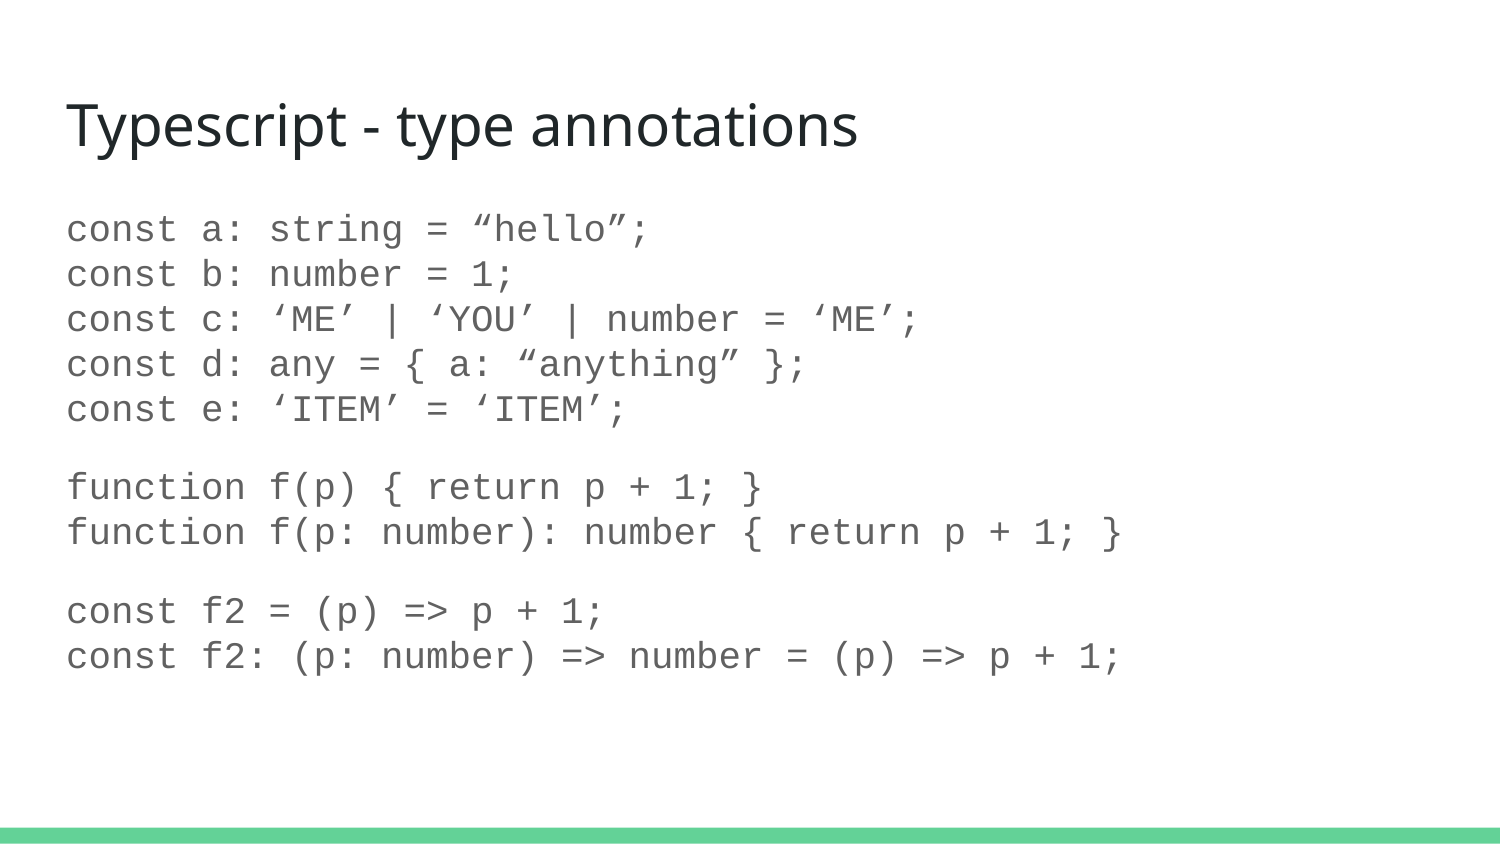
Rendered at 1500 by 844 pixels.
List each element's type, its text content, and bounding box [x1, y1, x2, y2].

title Typescript - type annotations [51, 72, 1449, 167]
list const a: string = “hello”; const b: number = 1; const c: ‘ME’ | ‘YOU’ | number = ‘ME’; const d: any = { a: “anything” }; const e: ‘ITEM’ = ‘ITEM’; function f(p) { return p + 1; } function f(p: number): number { return p + 1; } const f2 = (p) => p + 1; const f2: (p: number) => number = (p) => p + 1; [51, 189, 1449, 750]
